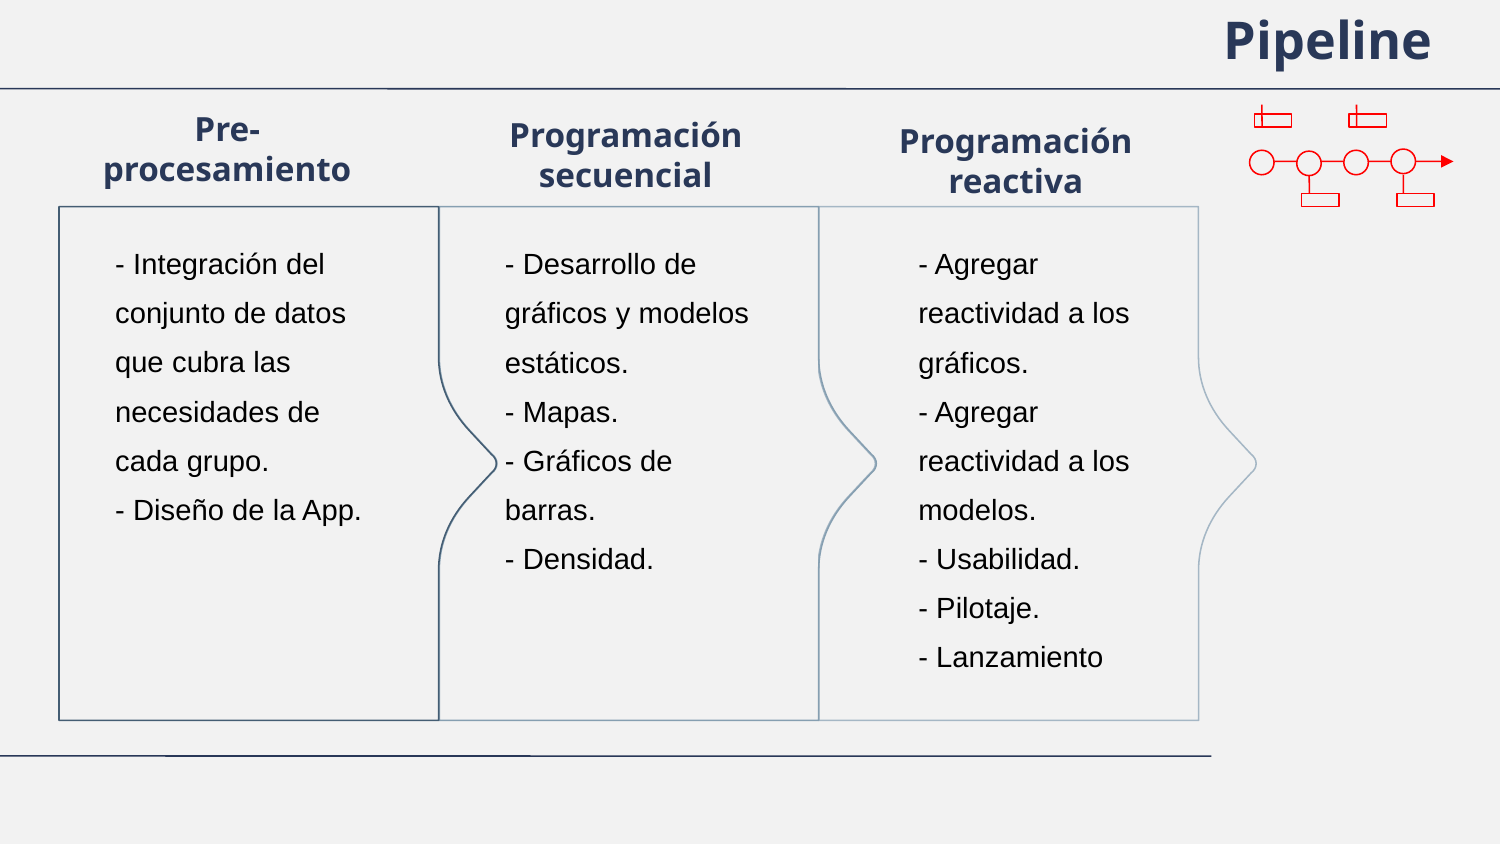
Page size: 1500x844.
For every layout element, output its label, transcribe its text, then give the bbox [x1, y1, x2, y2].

title Pipeline [1026, 0, 1500, 119]
text_box - Integración del conjunto de datos que cubra las necesidades de cada grupo. - Diseño de la App. [100, 224, 390, 535]
text_box - Desarrollo de gráficos y modelos estáticos. - Mapas. - Gráficos de barras. - Densidad. [490, 224, 780, 584]
title Programación secuencial [442, 99, 810, 189]
title Pre-procesamiento [59, 93, 396, 184]
text_box - Agregar reactividad a los gráficos. - Agregar reactividad a los modelos. - Usabilidad. - Pilotaje. - Lanzamiento [903, 224, 1193, 682]
title Programación reactiva [832, 105, 1199, 195]
